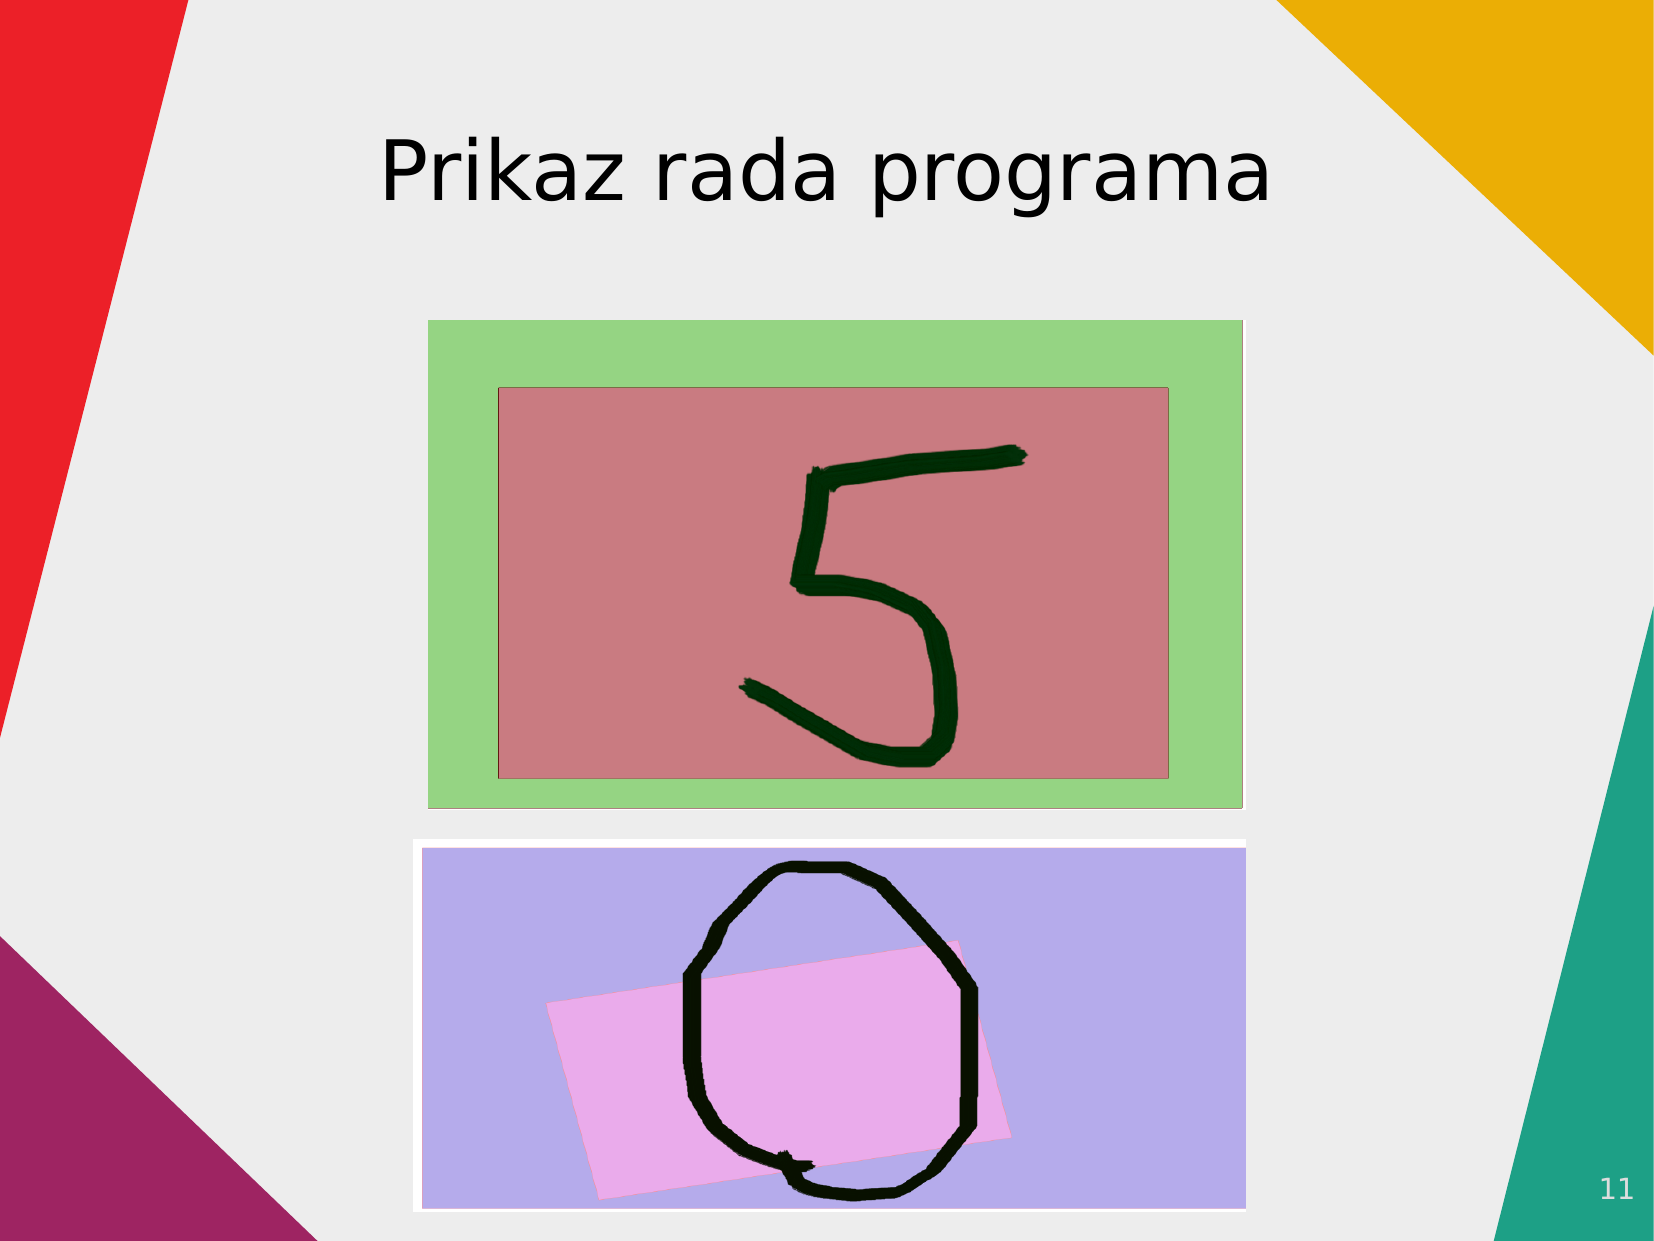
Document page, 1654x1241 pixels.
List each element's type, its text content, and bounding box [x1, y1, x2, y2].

picture [413, 839, 1246, 1212]
title Prikaz rada programa [114, 73, 1539, 271]
picture [428, 320, 1246, 811]
